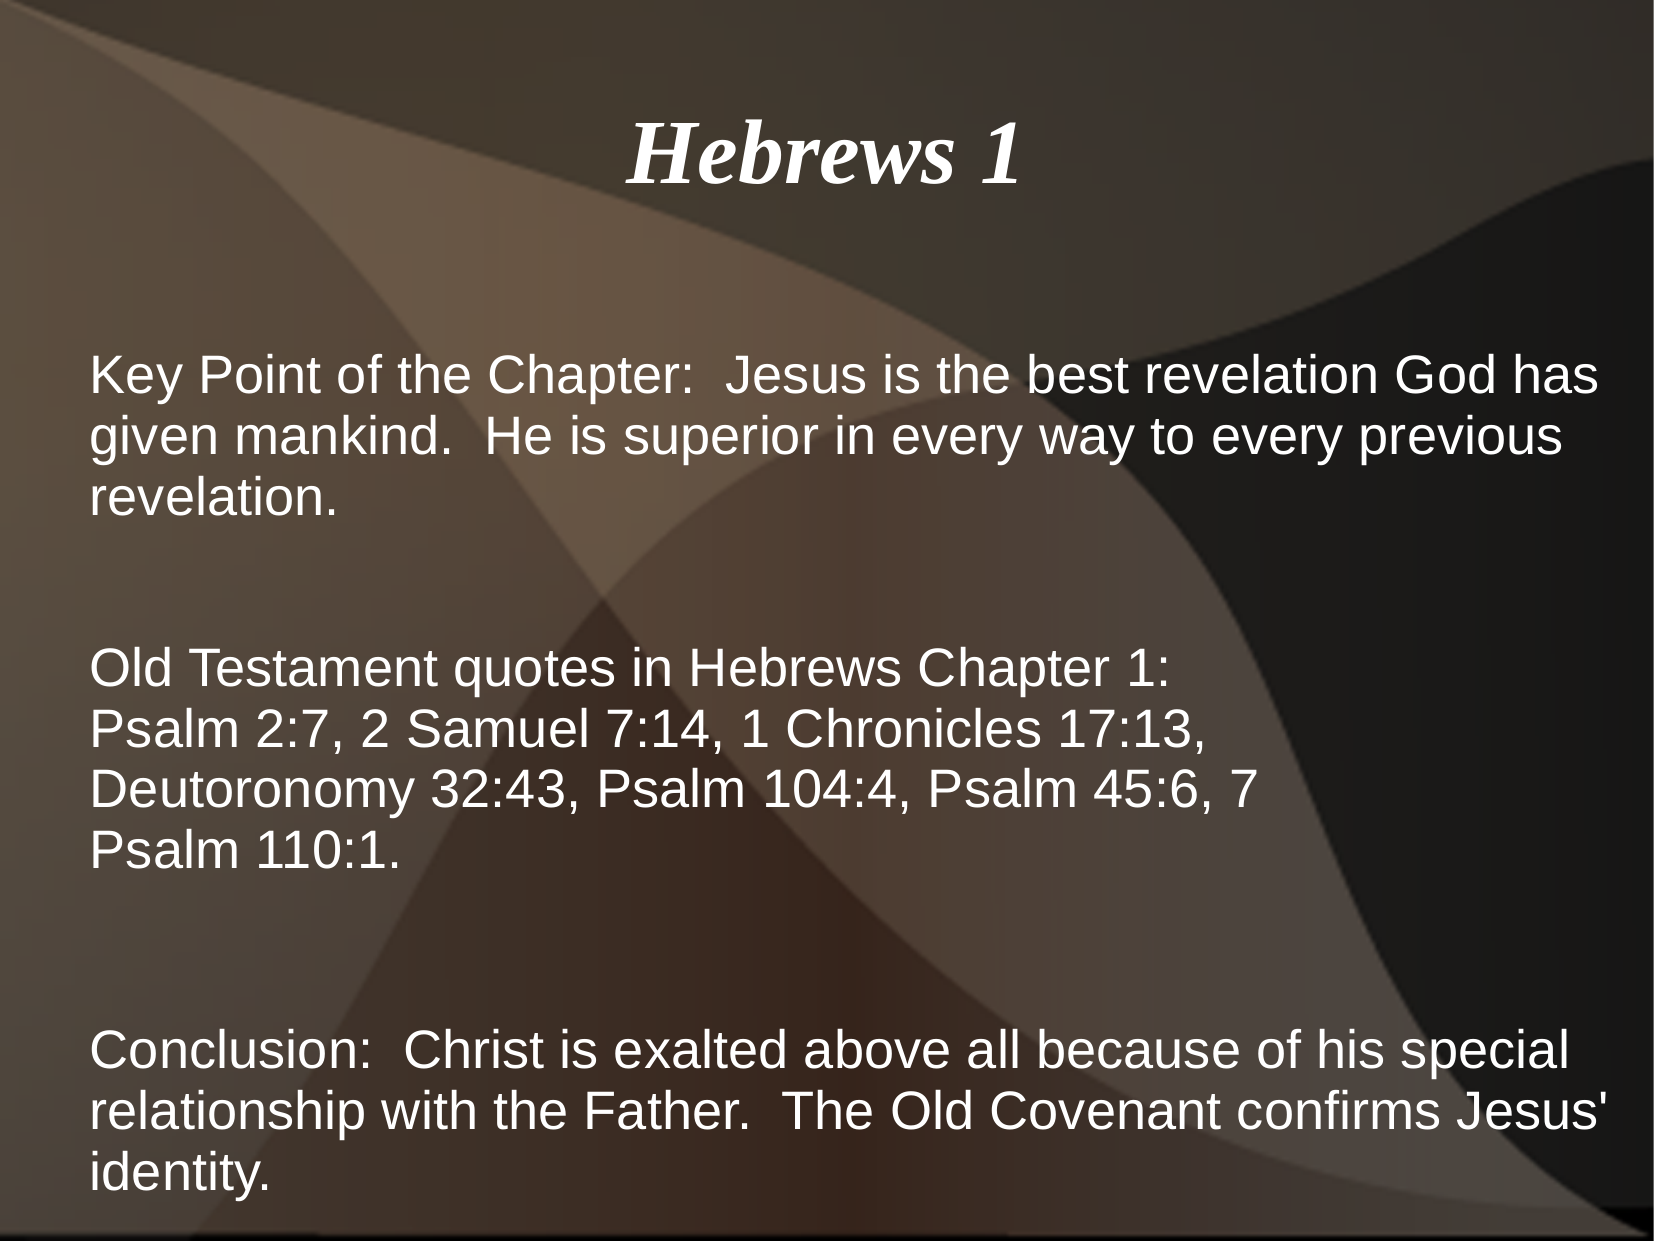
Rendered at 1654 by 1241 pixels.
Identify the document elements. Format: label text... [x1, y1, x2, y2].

picture [0, 0, 1654, 1241]
text_box Conclusion: Christ is exalted above all because of his special relationship with the Father. The Old Covenant confirms Jesus' identity. [75, 1012, 1642, 1209]
text_box Old Testament quotes in Hebrews Chapter 1: Psalm 2:7, 2 Samuel 7:14, 1 Chronicles 17:13, Deutoronomy 32:43, Psalm 104:4, Psalm 45:6, 7 Psalm 110:1. [75, 630, 1276, 888]
title Hebrews 1 [82, 56, 1571, 250]
text_box Key Point of the Chapter: Jesus is the best revelation God has given mankind. He is superior in every way to every previous revelation. [75, 337, 1632, 534]
